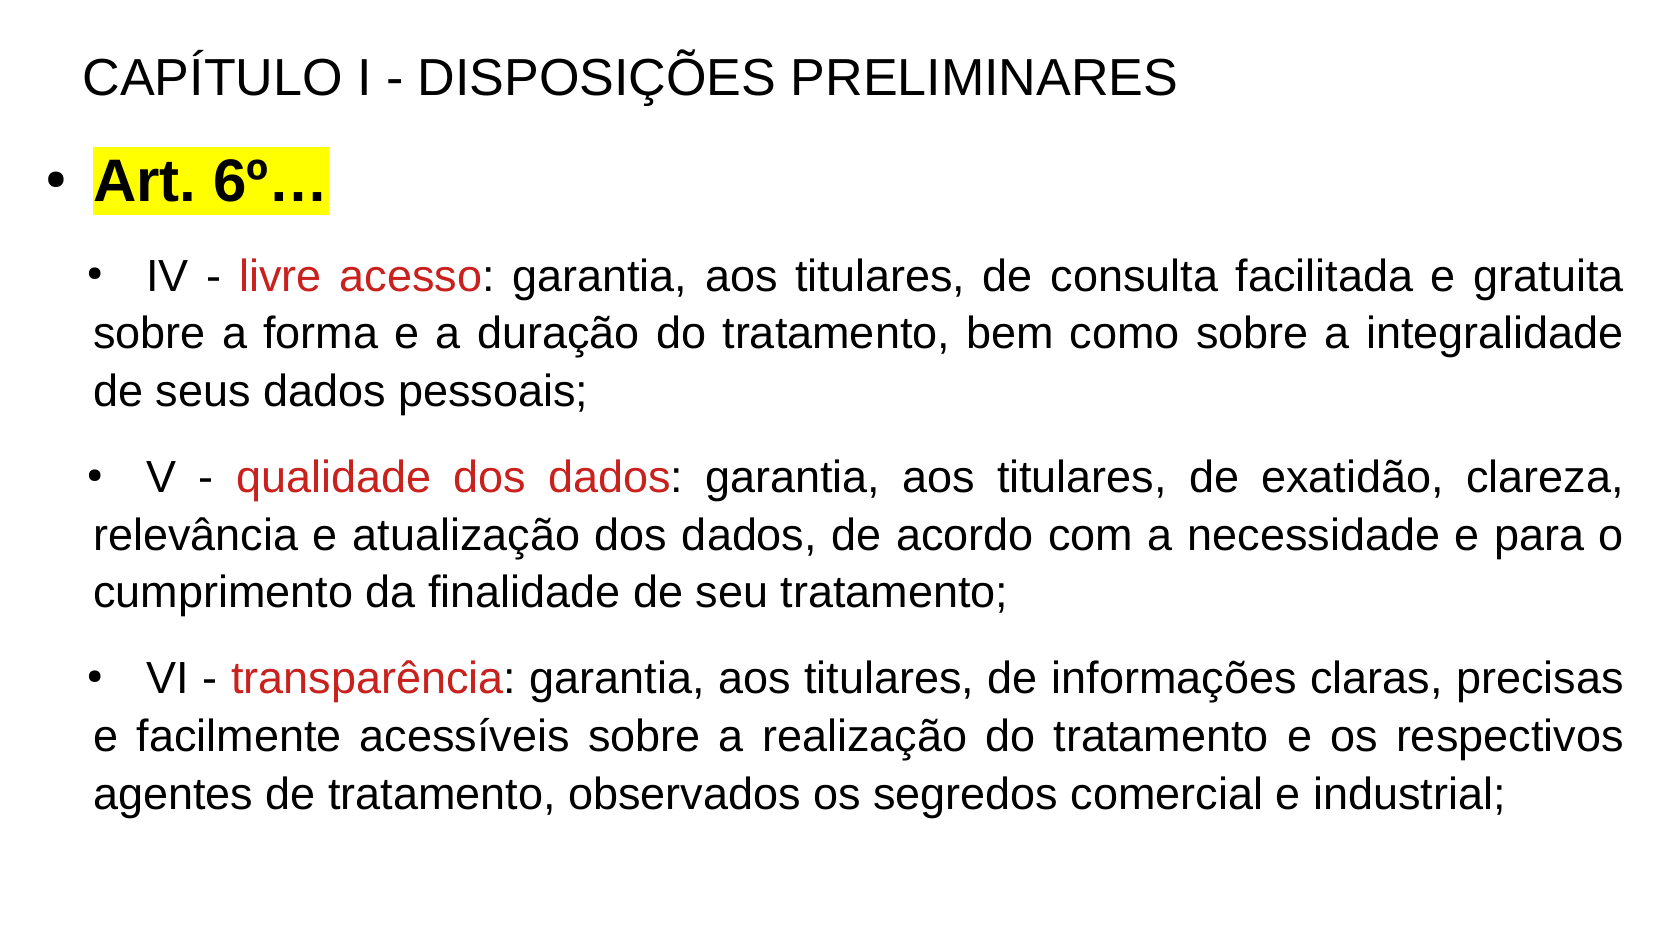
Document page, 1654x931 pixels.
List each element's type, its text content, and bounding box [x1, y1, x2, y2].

list Art. 6º… IV - livre acesso: garantia, aos titulares, de consulta facilitada e gratuita sobre a forma e a duração do tratamento, bem como sobre a integralidade de seus dados pessoais; V - qualidade dos dados: garantia, aos titulares, de exatidão, clareza, relevância e atualização dos dados, de acordo com a necessidade e para o cumprimento da finalidade de seu tratamento; VI - transparência: garantia, aos titulares, de informações claras, precisas e facilmente acessíveis sobre a realização do tratamento e os respectivos agentes de tratamento, observados os segredos comercial e industrial; [29, 147, 1625, 886]
title CAPÍTULO I - DISPOSIÇÕES PRELIMINARES [82, 37, 1571, 119]
